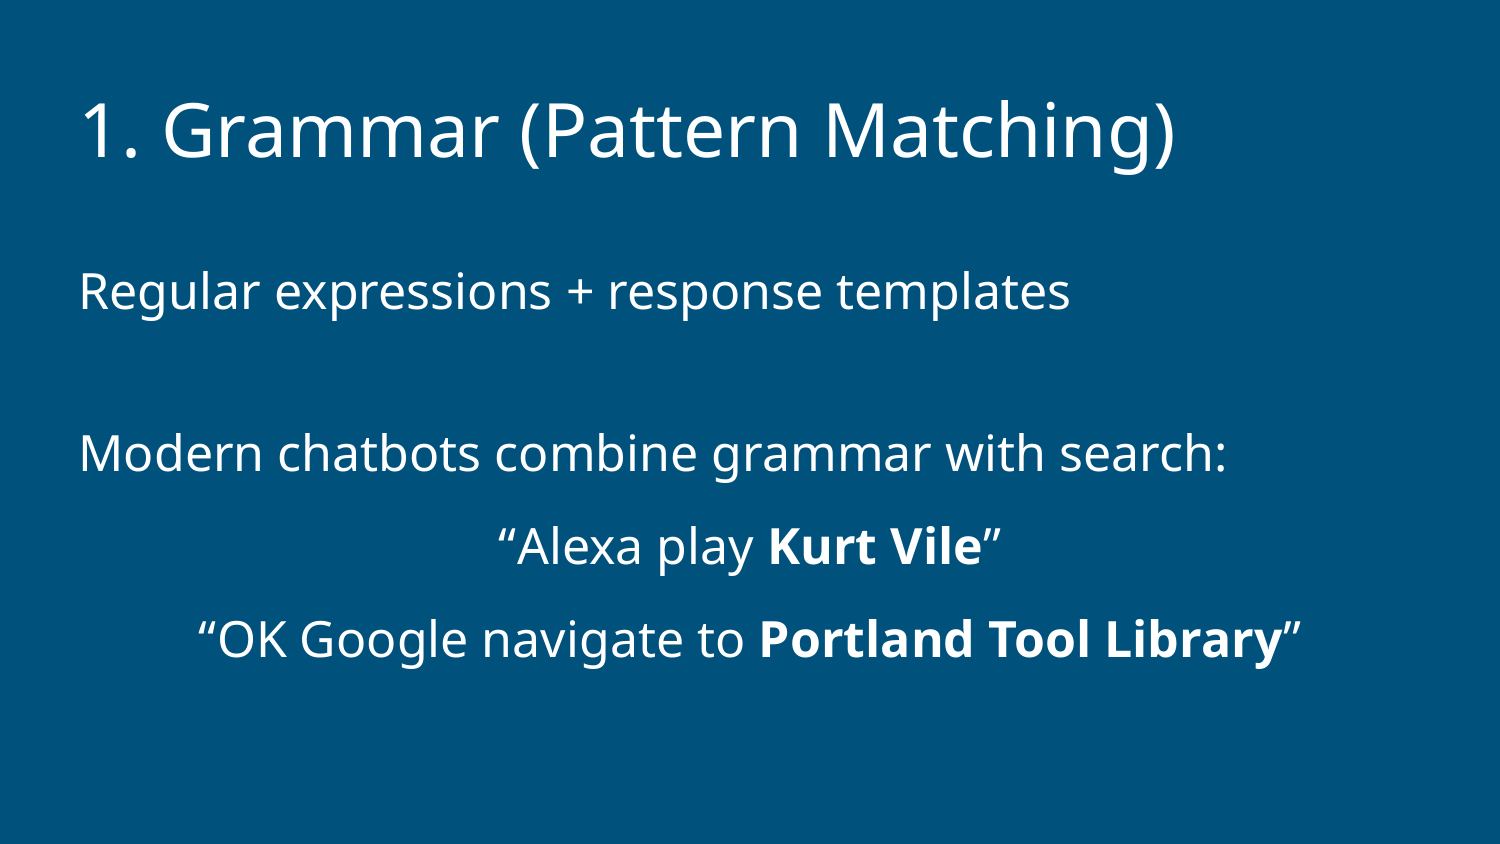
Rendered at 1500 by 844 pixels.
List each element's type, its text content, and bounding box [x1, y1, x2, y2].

title 1. Grammar (Pattern Matching) [63, 75, 1437, 188]
list Regular expressions + response templates Modern chatbots combine grammar with search: “Alexa play Kurt Vile” “OK Google navigate to Portland Tool Library” [63, 244, 1437, 750]
